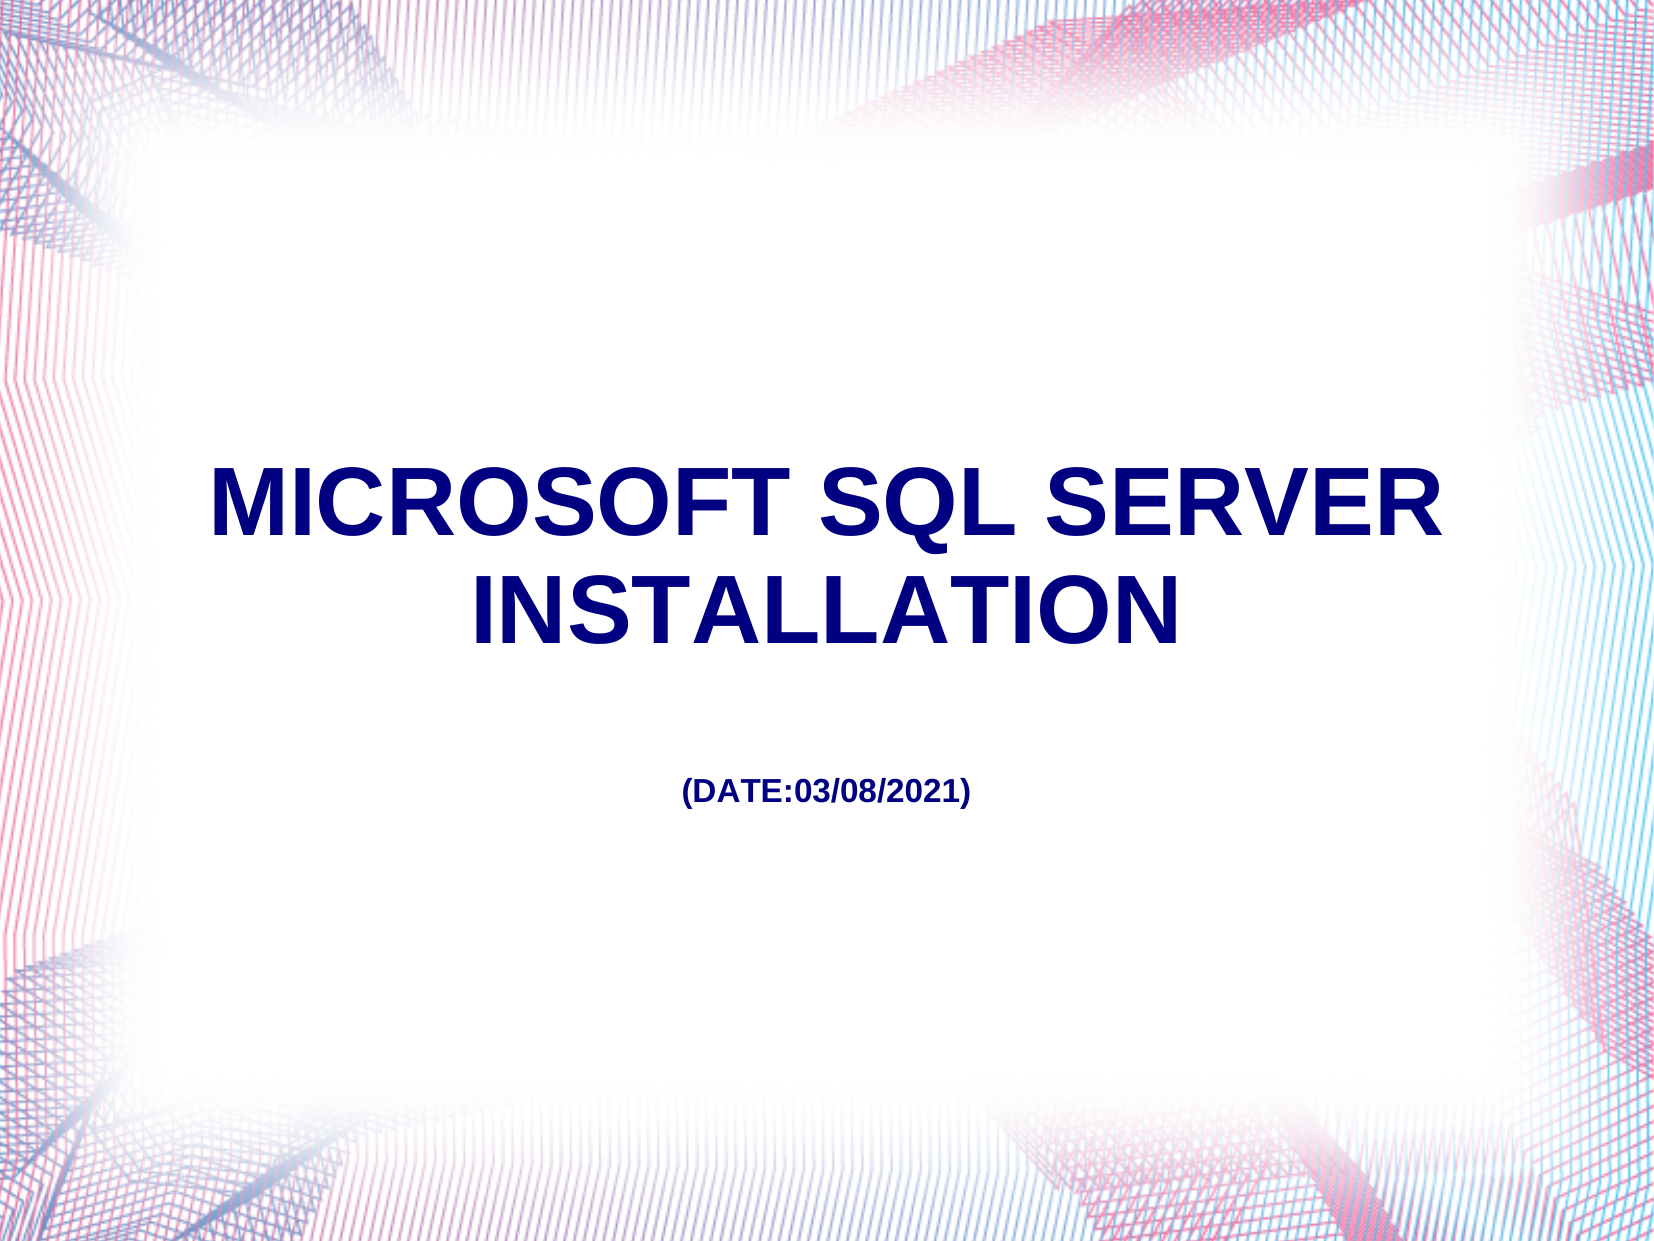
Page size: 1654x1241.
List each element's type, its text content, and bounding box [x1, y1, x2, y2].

title MICROSOFT SQL SERVER INSTALLATION (DATE:03/08/2021) [82, 49, 1571, 1208]
picture [0, 0, 1654, 1241]
